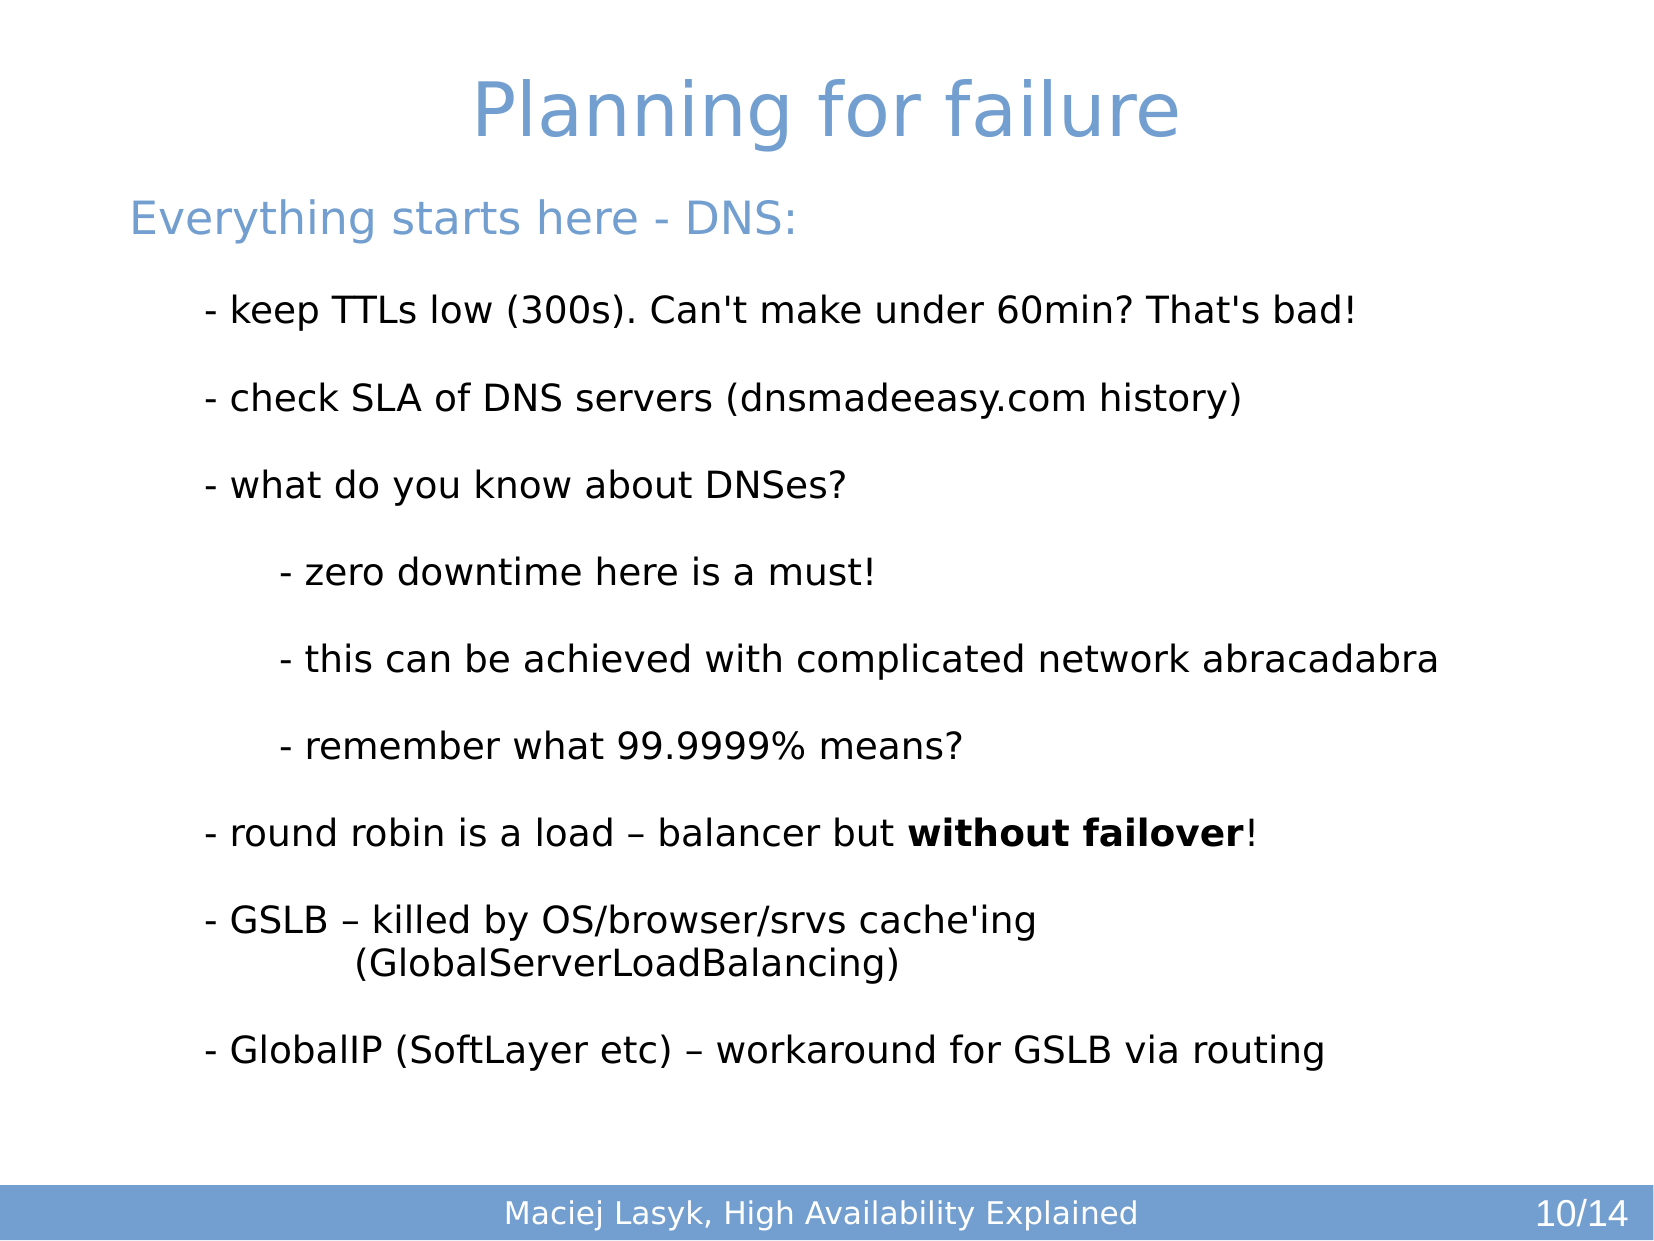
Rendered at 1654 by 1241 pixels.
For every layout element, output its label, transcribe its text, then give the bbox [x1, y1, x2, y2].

text_box Planning for failure [456, 60, 1197, 163]
text_box 10/14 [1509, 1185, 1644, 1241]
text_box Maciej Lasyk, High Availability Explained [489, 1188, 1165, 1240]
text_box [0, 1185, 1509, 1241]
text_box Everything starts here - DNS: - keep TTLs low (300s). Can't make under 60min? That's bad! - check SLA of DNS servers (dnsmadeeasy.com history) - what do you know about DNSes? - zero downtime here is a must! - this can be achieved with complicated network abracadabra - remember what 99.9999% means? - round robin is a load – balancer but without failover! - GSLB – killed by OS/browser/srvs cache'ing (GlobalServerLoadBalancing) - GlobalIP (SoftLayer etc) – workaround for GSLB via routing [114, 185, 1456, 1081]
text_box [1644, 1185, 1654, 1241]
